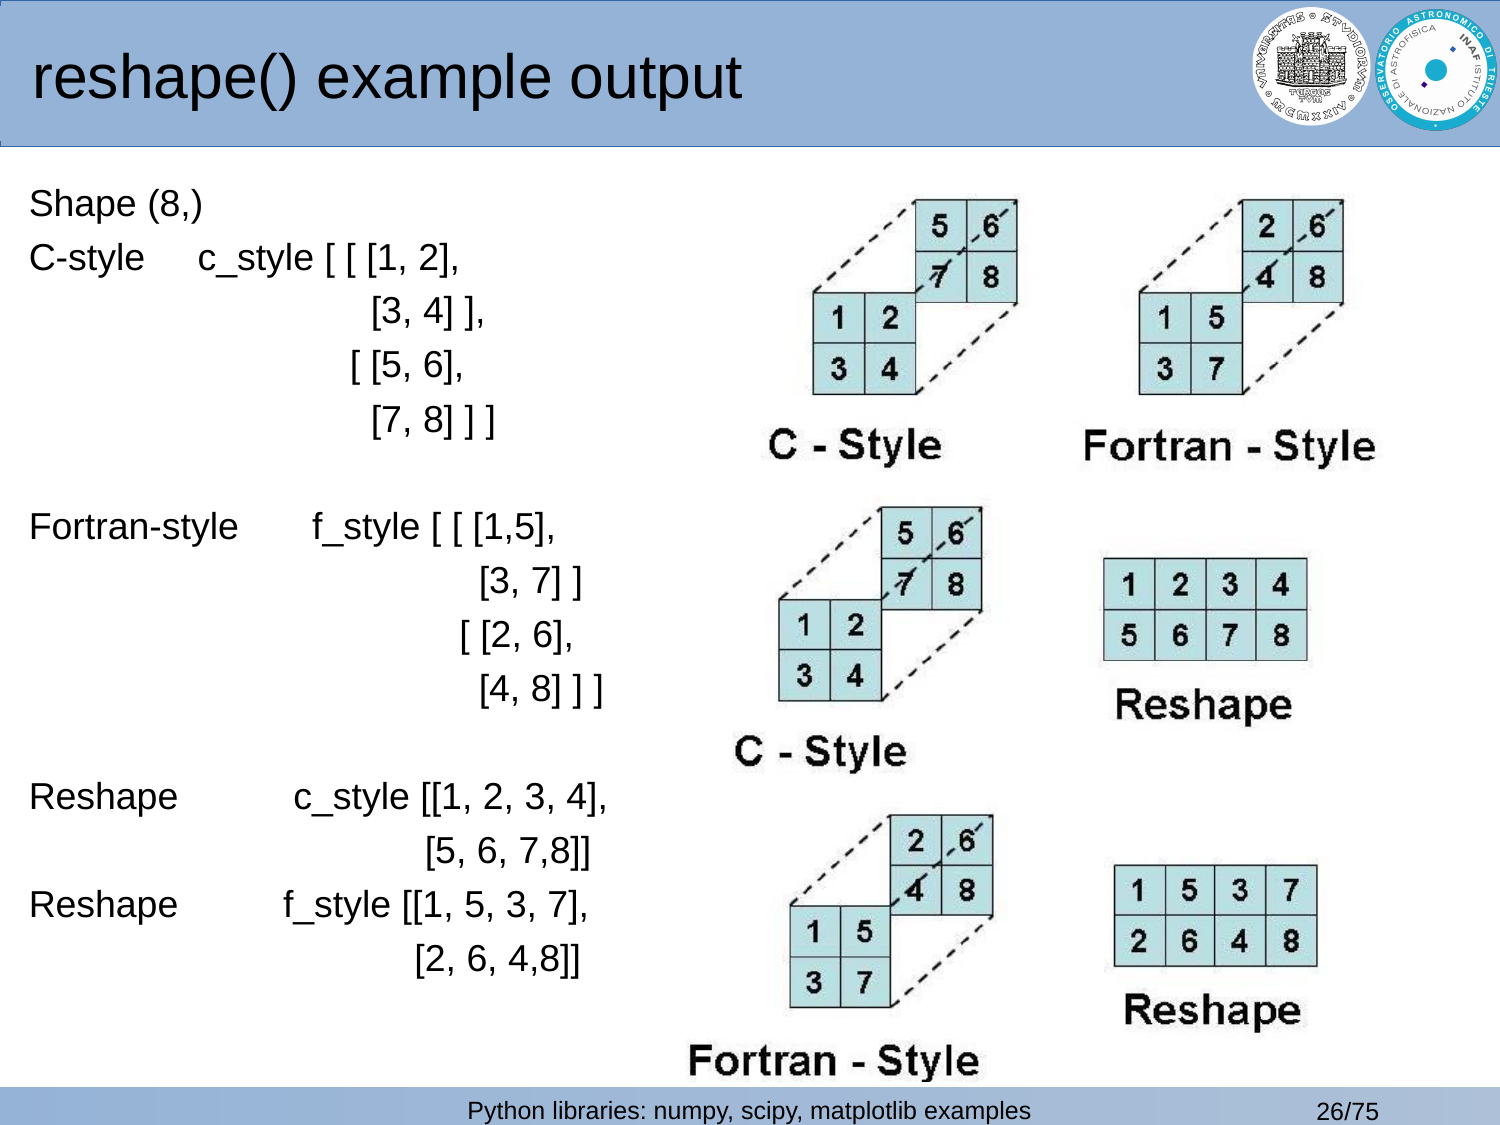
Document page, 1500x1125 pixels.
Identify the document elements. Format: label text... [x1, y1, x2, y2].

picture [1253, 0, 1500, 156]
text_box reshape() example output [0, 5, 1253, 141]
picture [681, 193, 1386, 1082]
list Shape (8,) C-style c_style [ [ [1, 2], [3, 4] ], [ [5, 6], [7, 8] ] ] Fortran-style f_style [ [ [1,5], [3, 7] ] [ [2, 6], [4, 8] ] ] Reshape c_style [[1, 2, 3, 4], [5, 6, 7,8]] Reshape f_style [[1, 5, 3, 7], [2, 6, 4,8]] [13, 170, 1500, 1072]
